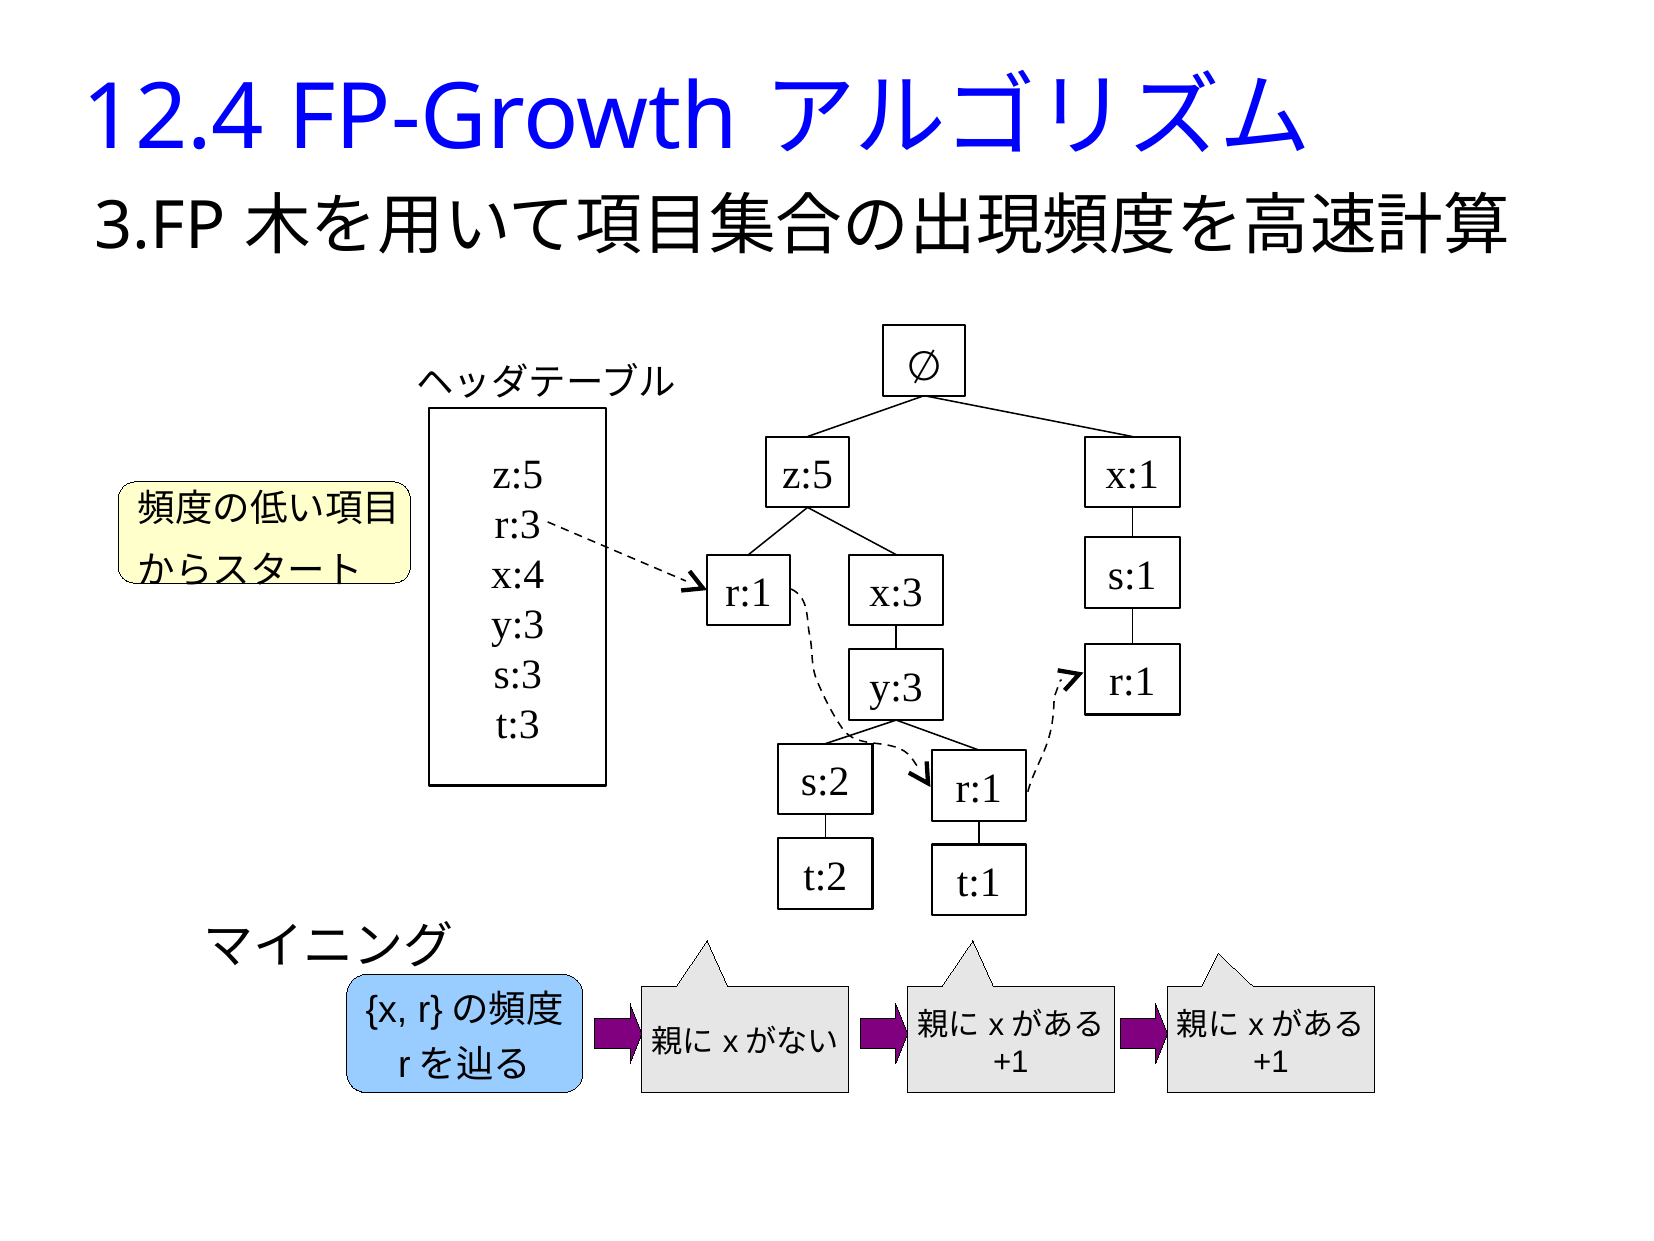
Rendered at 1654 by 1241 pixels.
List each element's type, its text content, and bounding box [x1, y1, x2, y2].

text_box 頻度の低い項目 からスタート [144, 564, 159, 584]
list FP木を用いて項目集合の出現頻度を高速計算 [76, 177, 1565, 950]
text_box s:2 [778, 743, 873, 815]
text_box s:1 [1085, 537, 1180, 609]
text_box {x, r}の頻度 rを辿る [346, 974, 583, 1093]
text_box [1120, 1003, 1168, 1064]
text_box マイニング [188, 897, 469, 988]
text_box 親にxがある +1 [1167, 953, 1375, 1093]
text_box z:5 r:3 x:4 y:3 s:3 t:3 [429, 416, 607, 786]
text_box t:1 [931, 844, 1027, 916]
text_box y:3 [848, 649, 944, 720]
text_box z:5 [766, 436, 849, 508]
text_box r:1 [1085, 643, 1180, 715]
text_box r:1 [931, 750, 1027, 821]
text_box 頻度の低い項目 からスタート [118, 481, 411, 584]
text_box r:1 [707, 554, 790, 626]
text_box 親にxがある +1 [907, 940, 1115, 1093]
text_box x:3 [848, 554, 944, 626]
text_box [860, 1003, 908, 1064]
text_box t:2 [778, 838, 873, 909]
text_box ヘッダテーブル [401, 344, 694, 416]
title 12.4 FP-Growthアルゴリズム [82, 44, 1571, 183]
text_box 親にxがない [641, 940, 849, 1093]
text_box [594, 1003, 642, 1064]
text_box x:1 [1085, 436, 1180, 508]
text_box ∅ [882, 324, 966, 396]
